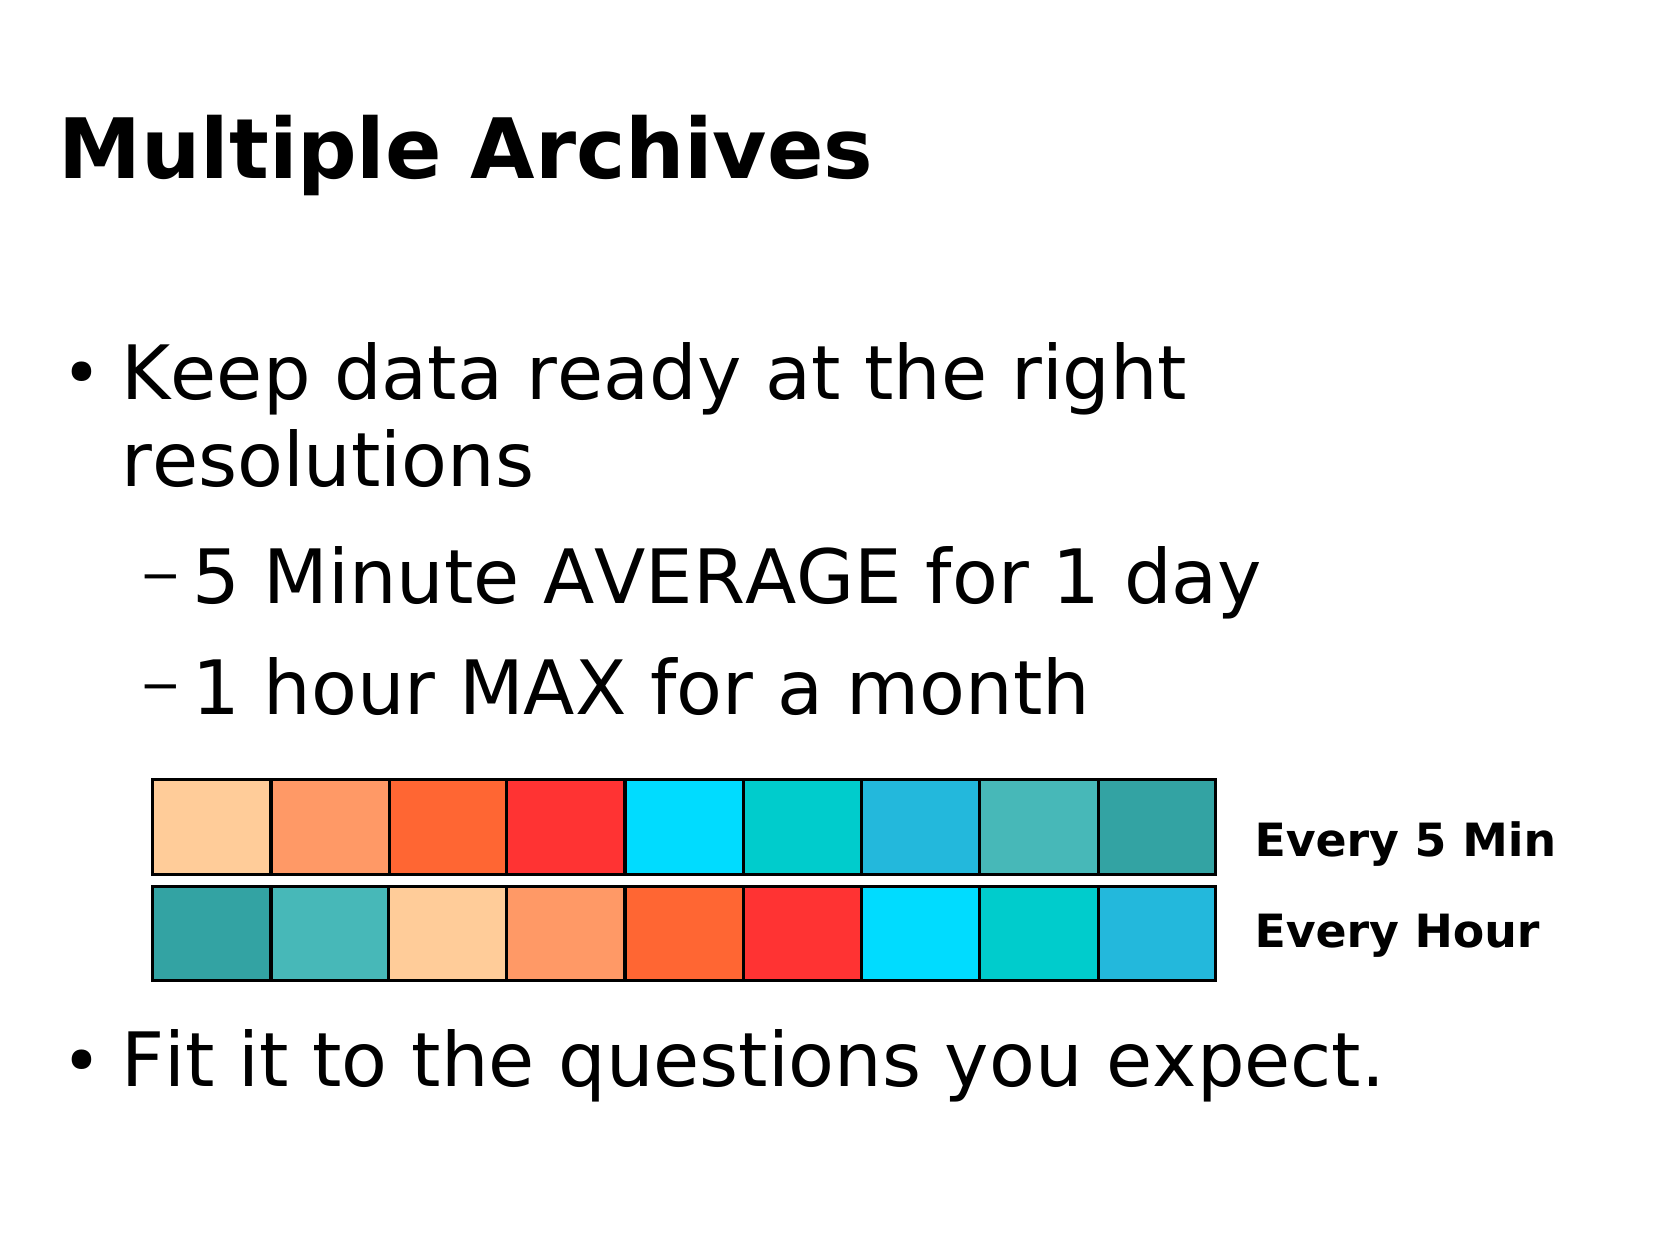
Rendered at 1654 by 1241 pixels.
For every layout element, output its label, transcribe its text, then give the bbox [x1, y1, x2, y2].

text_box Every 5 Min [1239, 806, 1572, 875]
text_box [152, 886, 1216, 981]
list Keep data ready at the right resolutions 5 Minute AVERAGE for 1 day 1 hour MAX for a month Fit it to the questions you expect. [50, 329, 1571, 1106]
text_box Every Hour [1239, 897, 1555, 966]
title Multiple Archives [59, 75, 1607, 225]
text_box [152, 779, 1216, 875]
